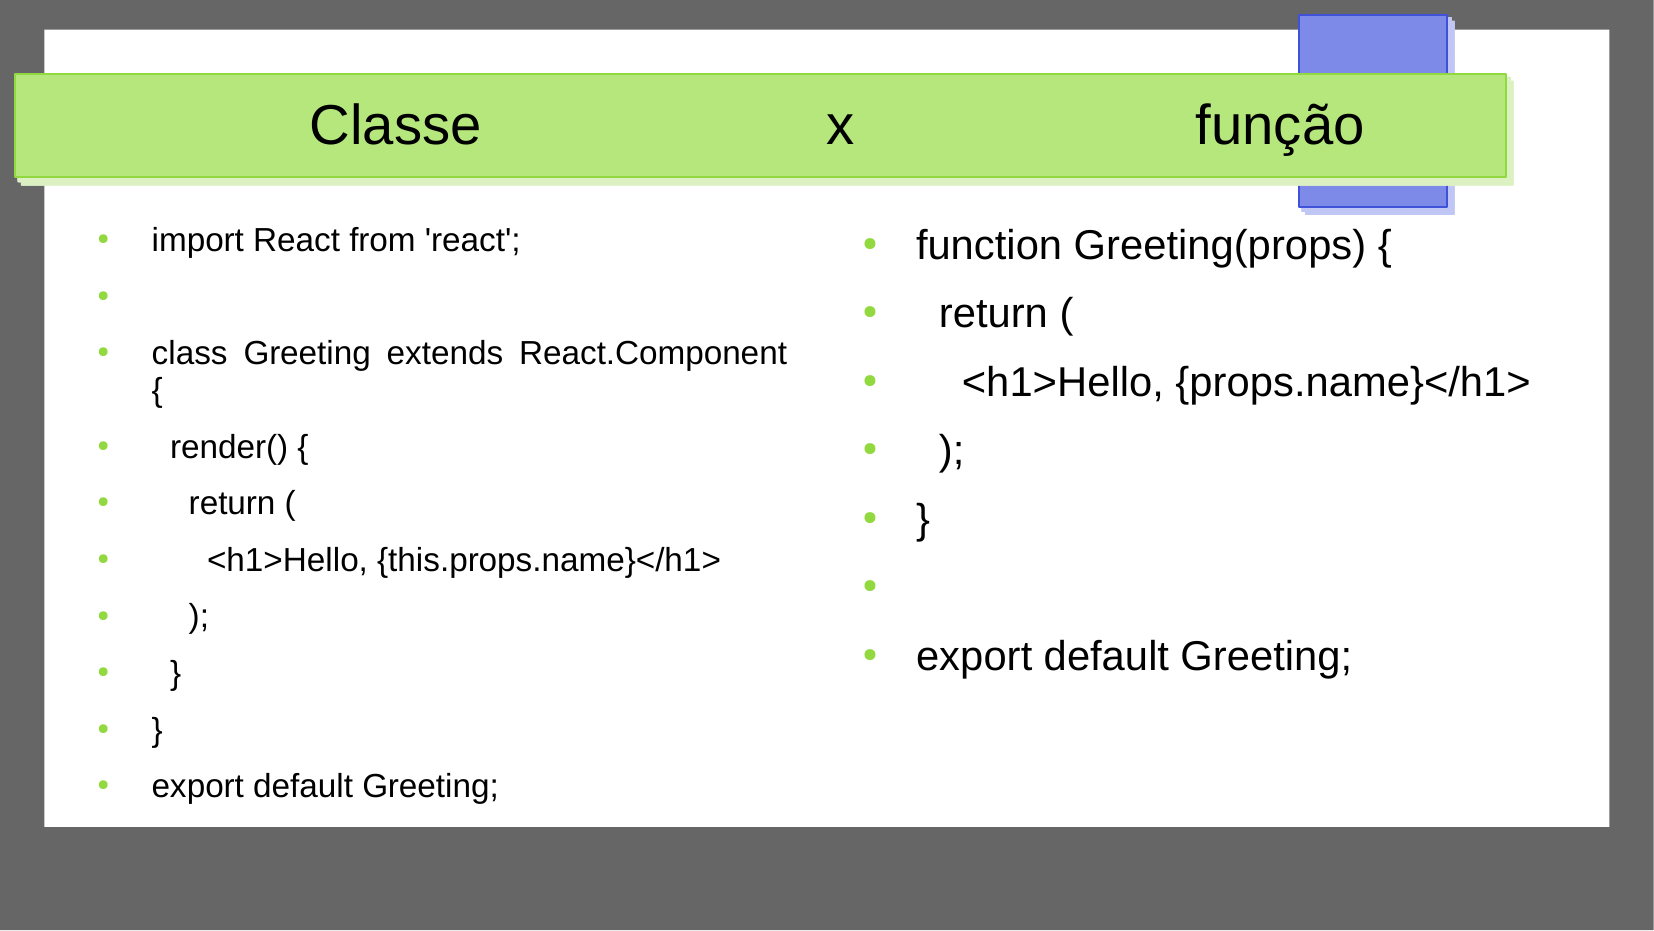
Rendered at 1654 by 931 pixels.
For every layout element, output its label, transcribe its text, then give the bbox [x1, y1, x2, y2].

title Classe x função [88, 73, 1506, 178]
list import React from 'react'; class Greeting extends React.Component { render() { return ( <h1>Hello, {this.props.name}</h1> ); } } export default Greeting; [88, 221, 809, 813]
list function Greeting(props) { return ( <h1>Hello, {props.name}</h1> ); } export default Greeting; [845, 221, 1566, 813]
